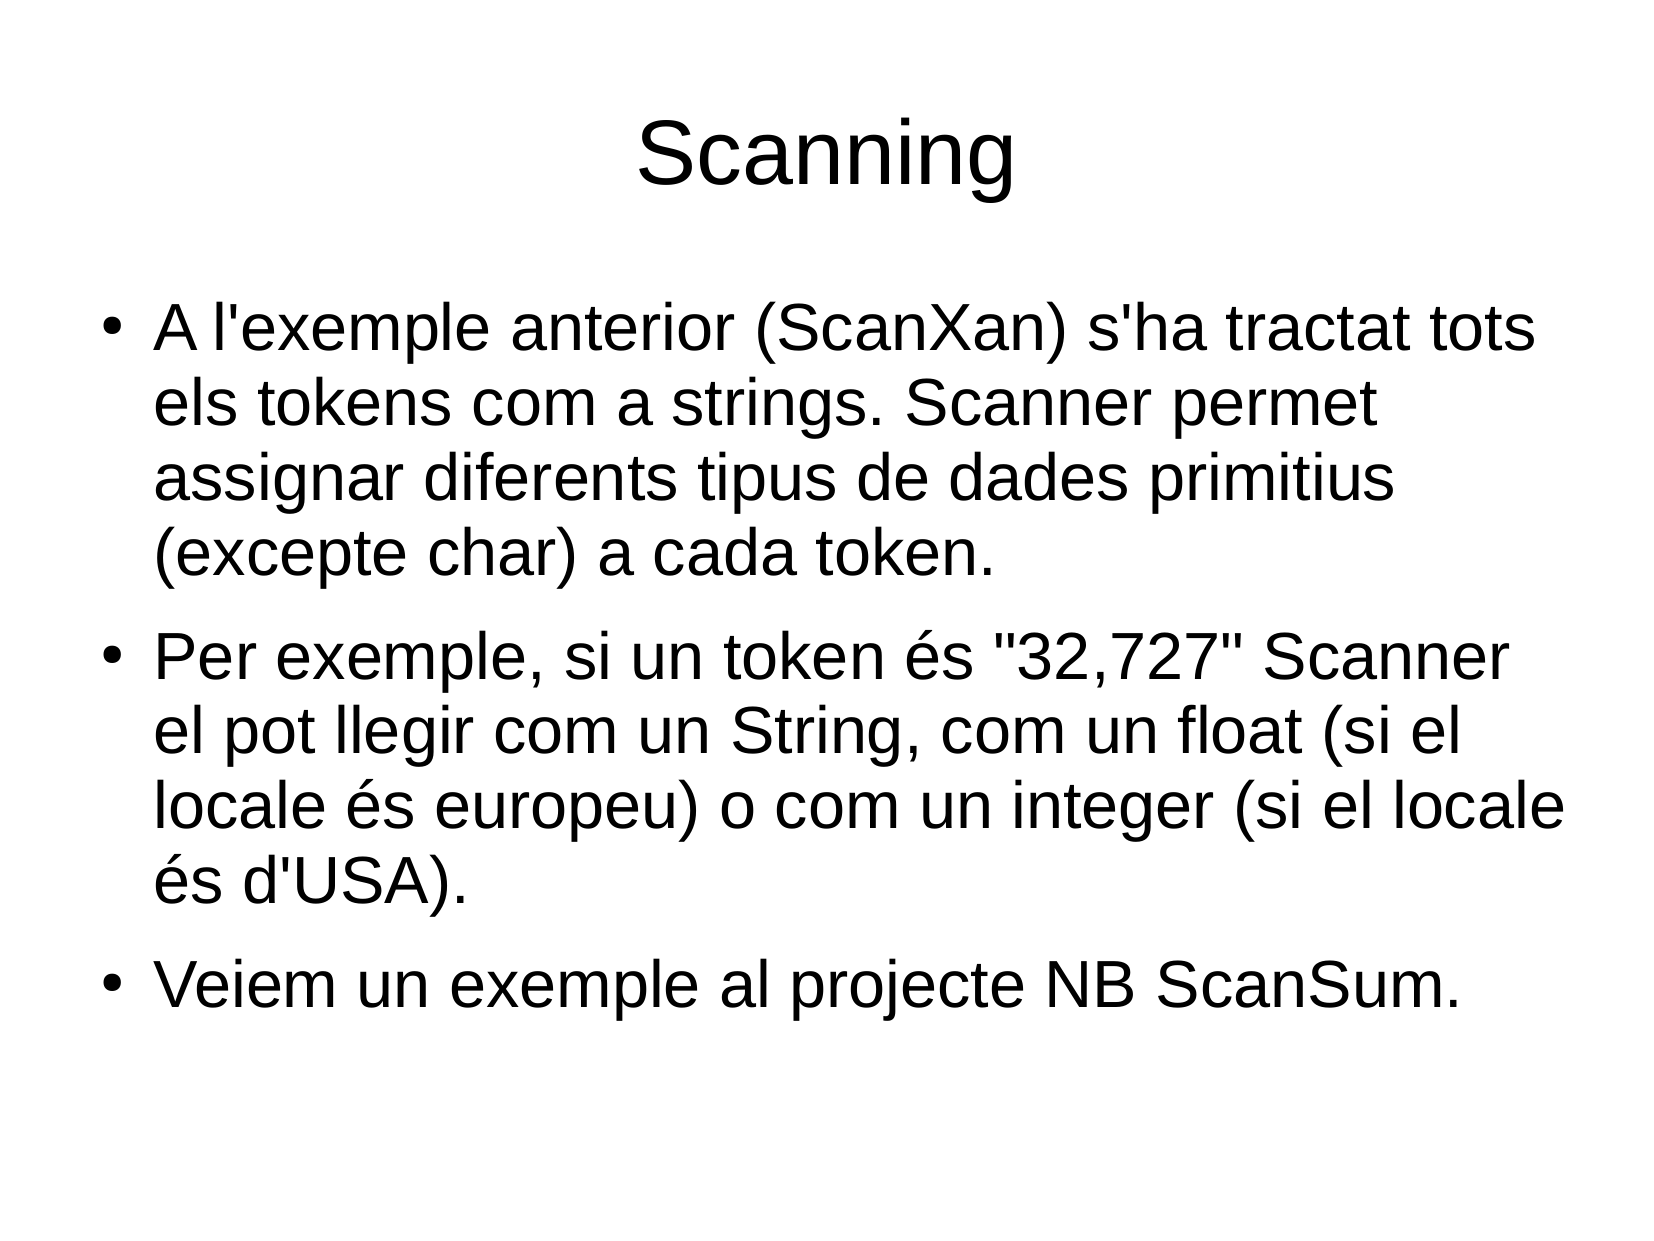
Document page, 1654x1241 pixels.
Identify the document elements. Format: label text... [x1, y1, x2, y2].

list A l'exemple anterior (ScanXan) s'ha tractat tots els tokens com a strings. Scanner permet assignar diferents tipus de dades primitius (excepte char) a cada token. Per exemple, si un token és "32,727" Scanner el pot llegir com un String, com un float (si el locale és europeu) o com un integer (si el locale és d'USA). Veiem un exemple al projecte NB ScanSum. [82, 290, 1571, 1023]
title Scanning [82, 49, 1571, 257]
